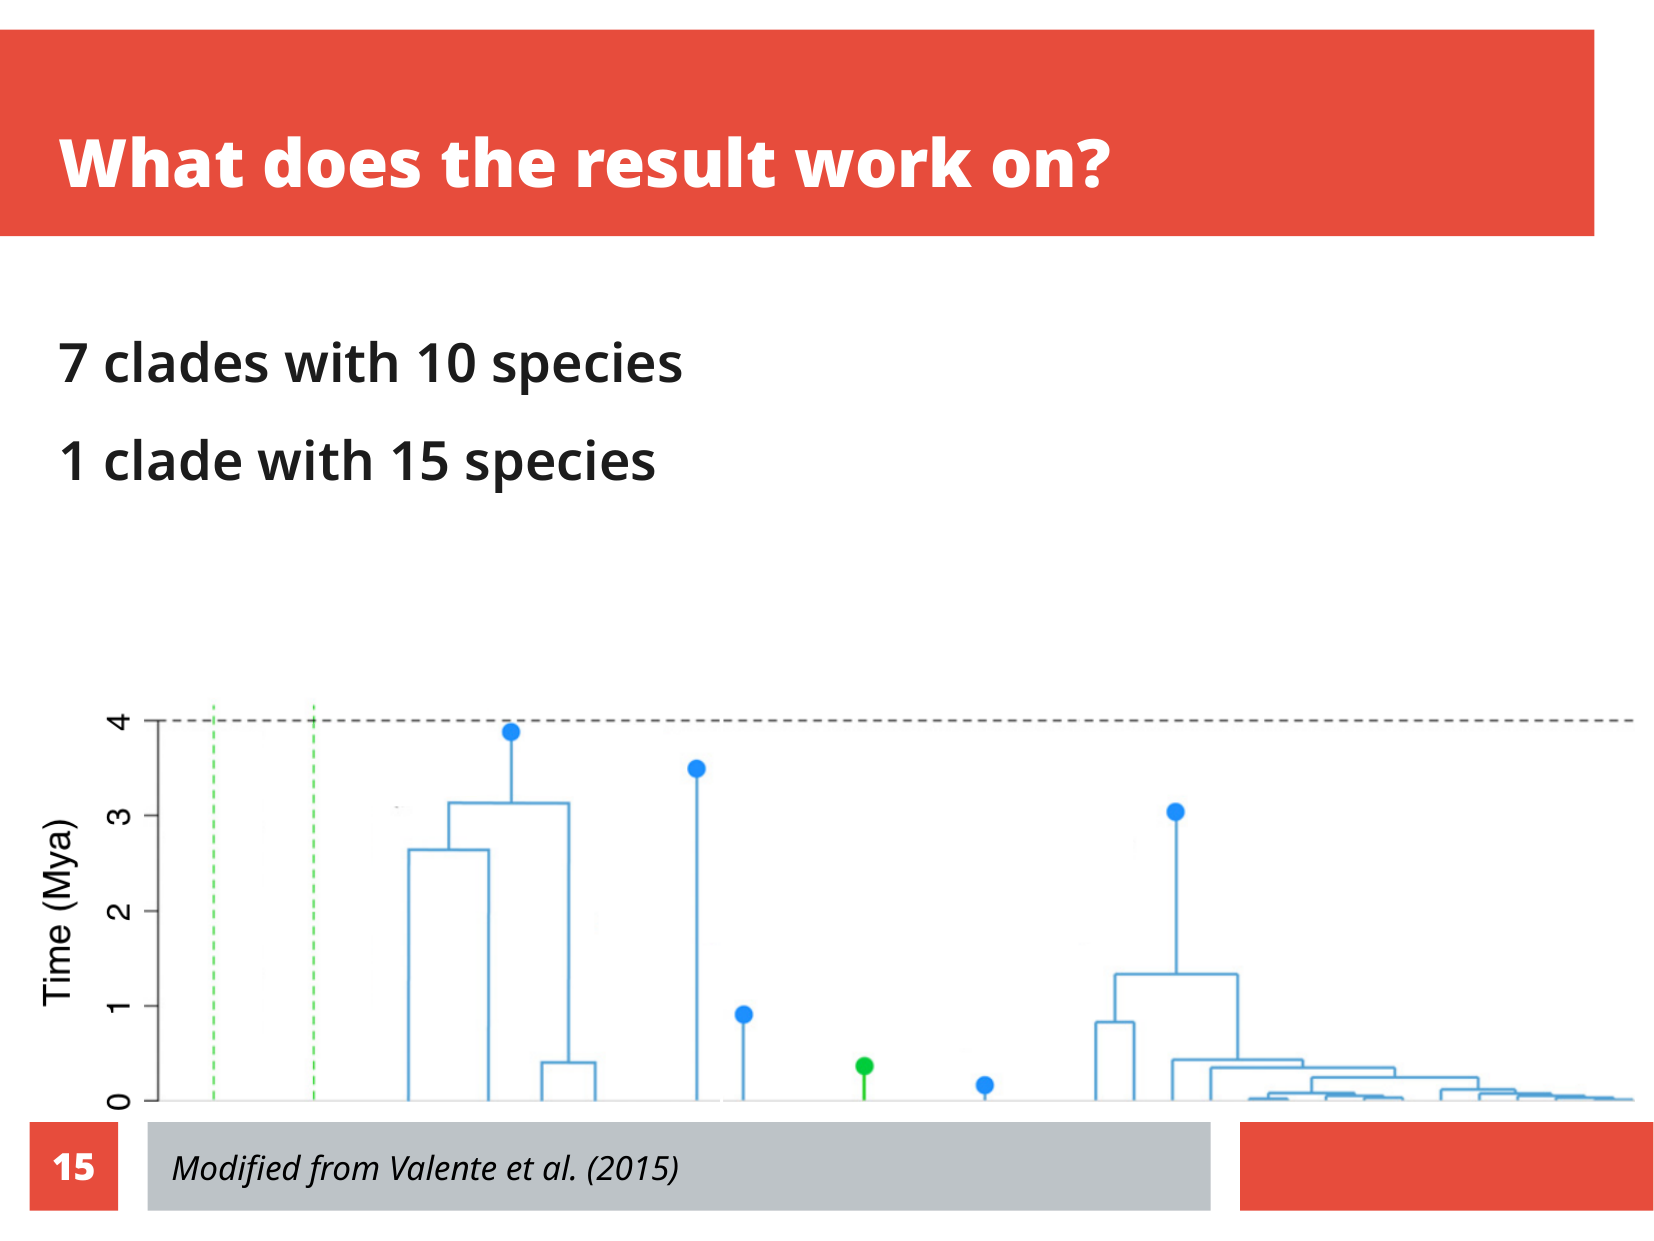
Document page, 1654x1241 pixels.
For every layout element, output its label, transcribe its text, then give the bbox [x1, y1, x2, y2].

picture [42, 697, 1636, 1111]
text_box Modified from Valente et al. (2015) [156, 1137, 770, 1192]
title What does the result work on? [59, 59, 1595, 207]
list 7 clades with 10 species 1 clade with 15 species [59, 324, 1565, 1093]
